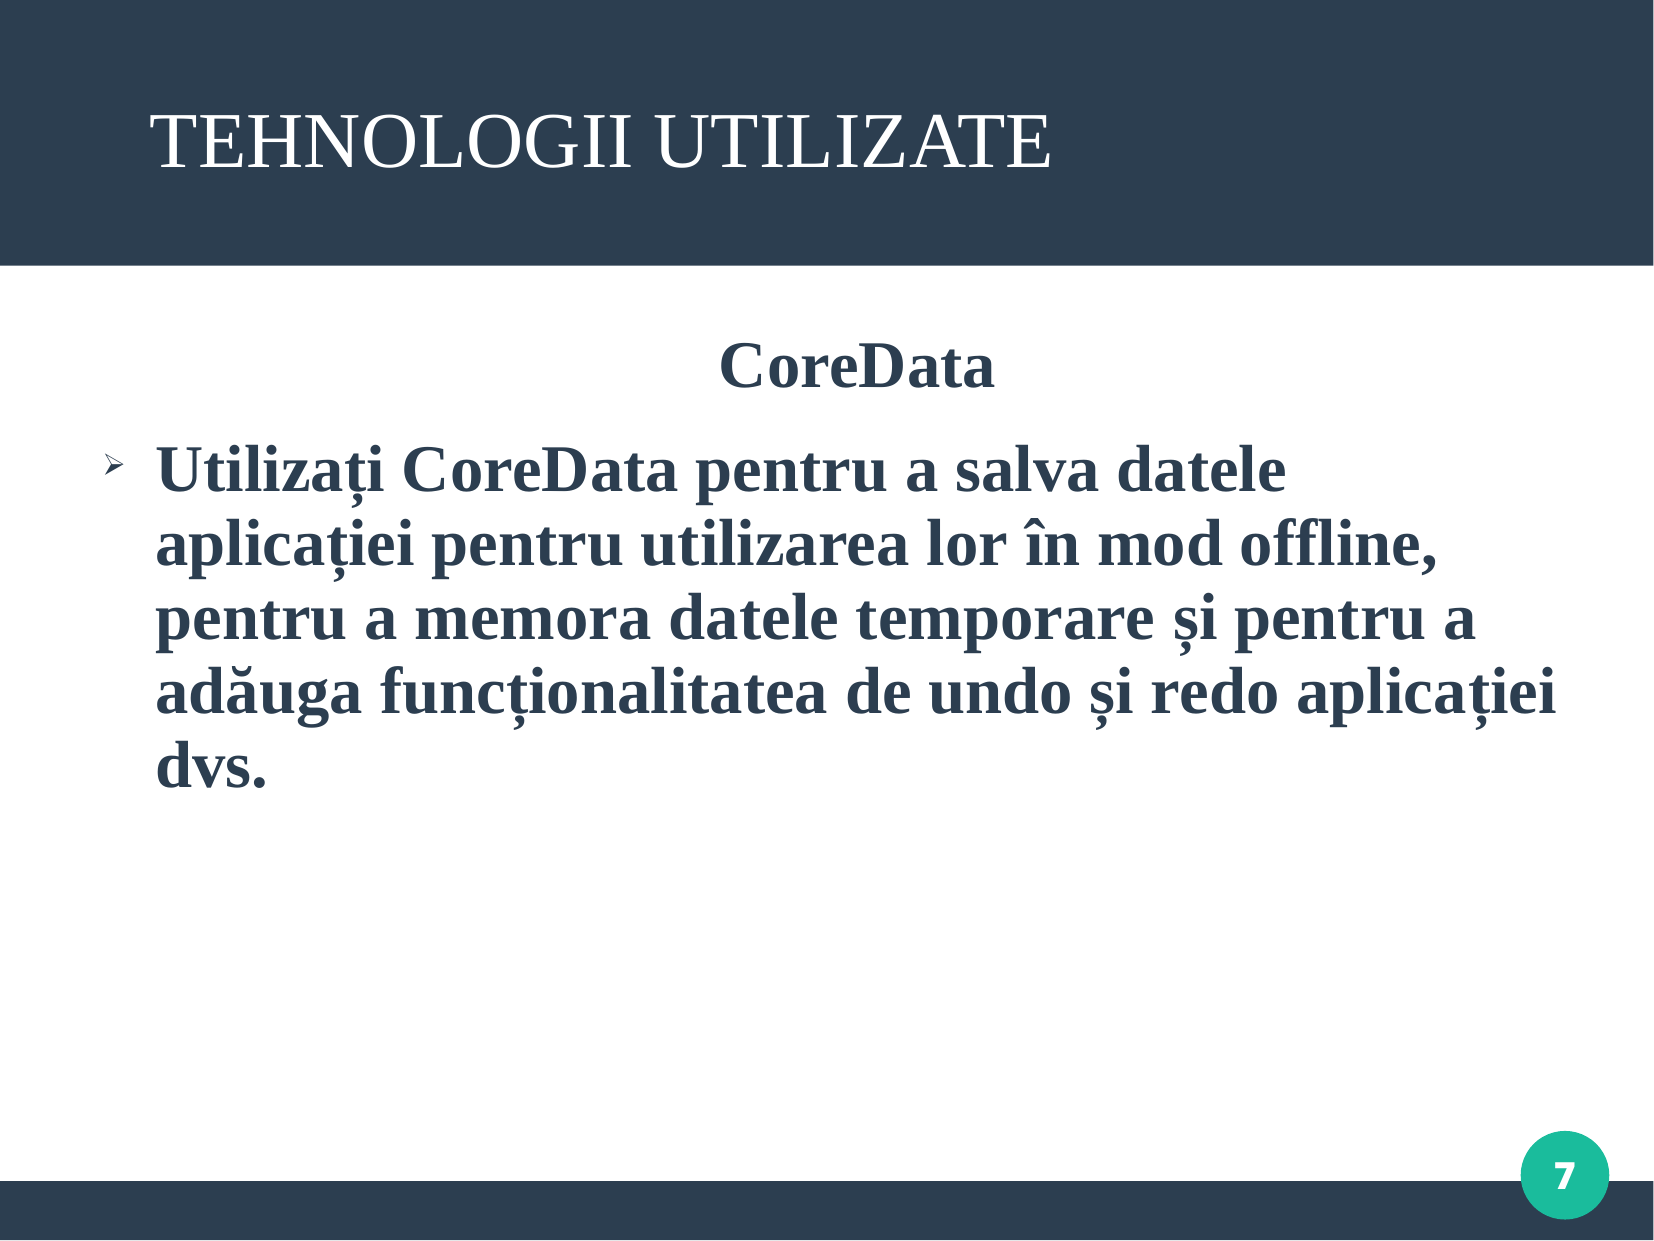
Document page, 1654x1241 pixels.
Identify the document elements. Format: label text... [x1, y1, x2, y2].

text_box Tehnologii utilizate [135, 90, 1366, 193]
list CoreData Utilizați CoreData pentru a salva datele aplicației pentru utilizarea lor în mod offline, pentru a memora datele temporare și pentru a adăuga funcționalitatea de undo și redo aplicației dvs. [84, 328, 1561, 1156]
